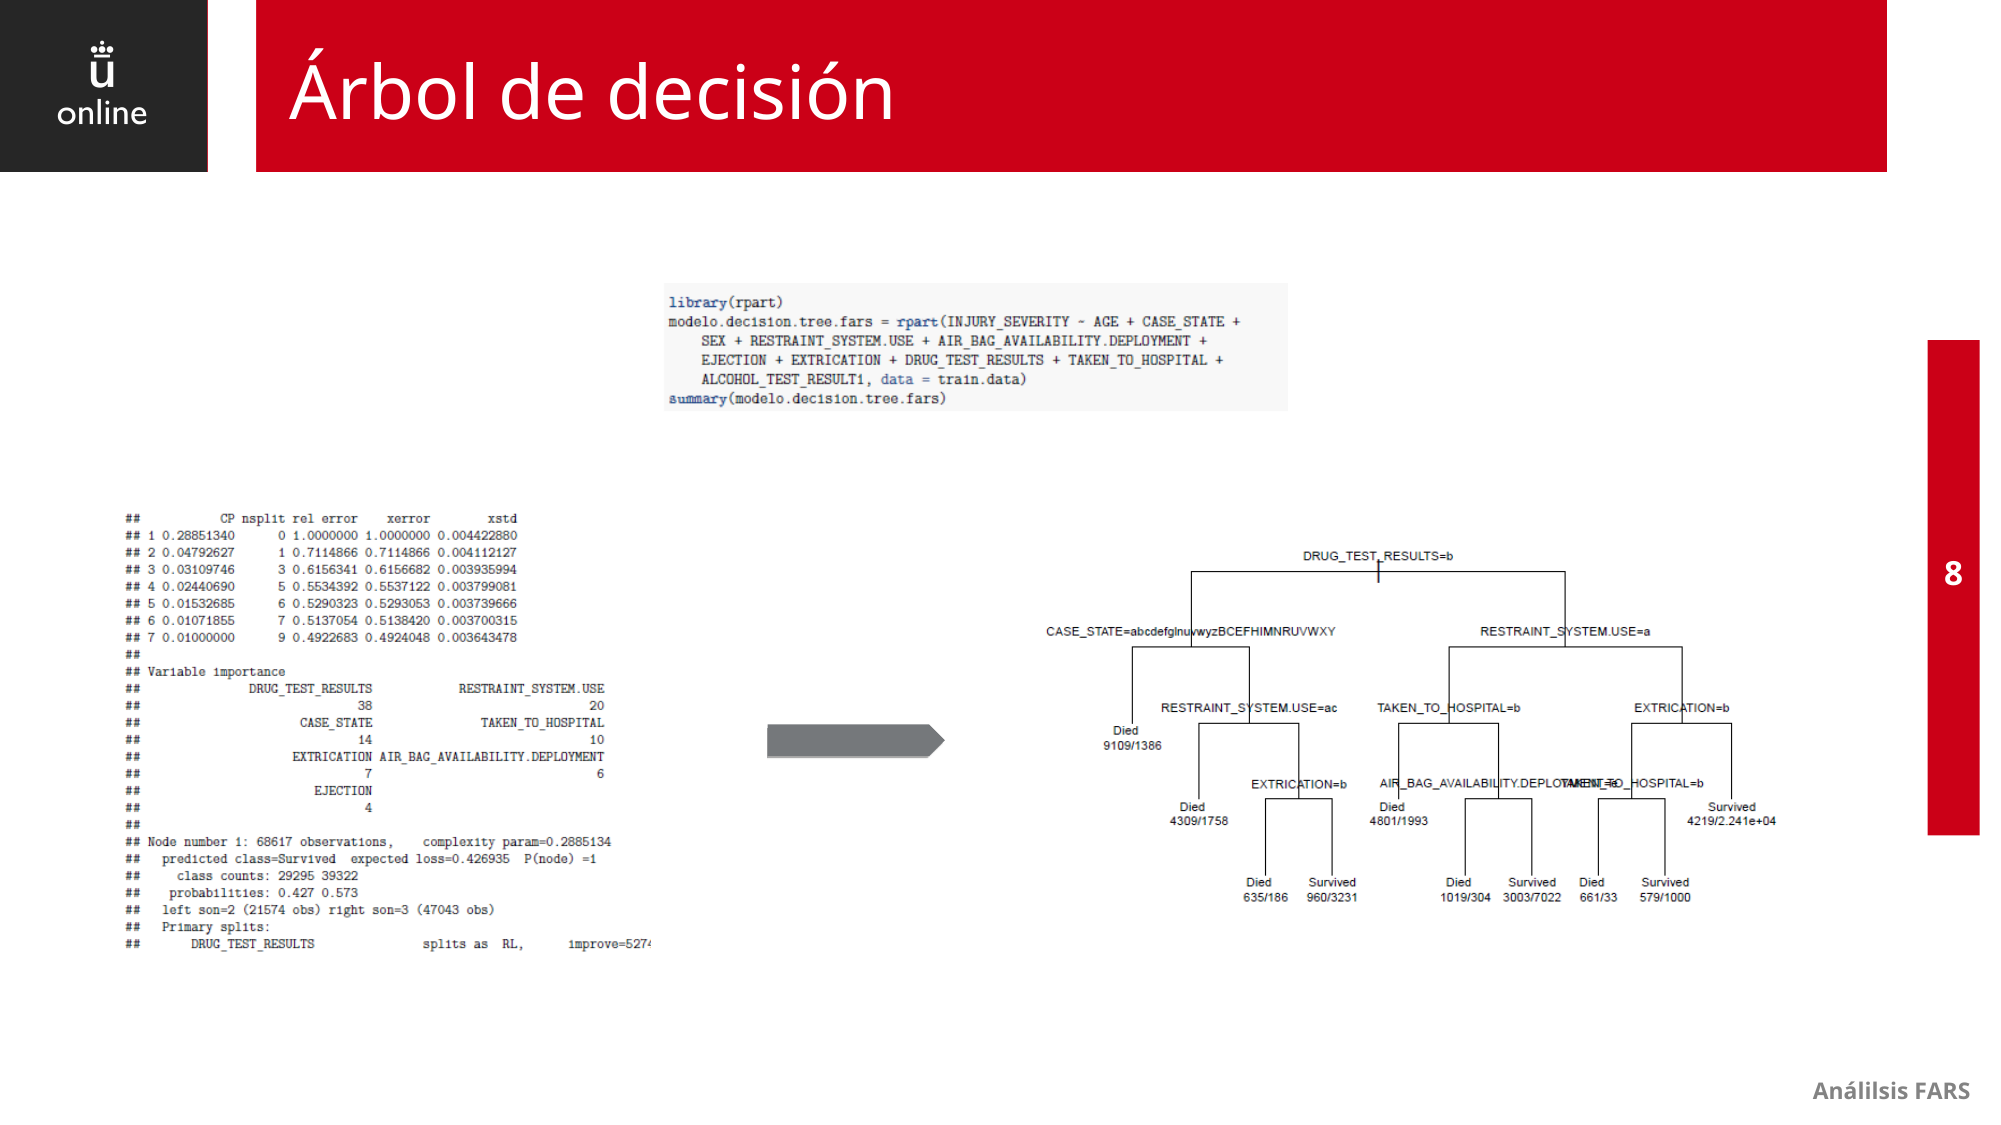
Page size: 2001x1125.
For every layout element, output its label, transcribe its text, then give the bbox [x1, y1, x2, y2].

slide_number <número> [1898, 544, 2000, 605]
footer Análilsis FARS [671, 1060, 1986, 1121]
picture [40, 26, 164, 150]
picture [654, 283, 1288, 415]
title Árbol de decisión [274, 9, 1829, 142]
picture [1003, 528, 1803, 922]
text_box [767, 724, 945, 756]
picture [106, 507, 651, 955]
